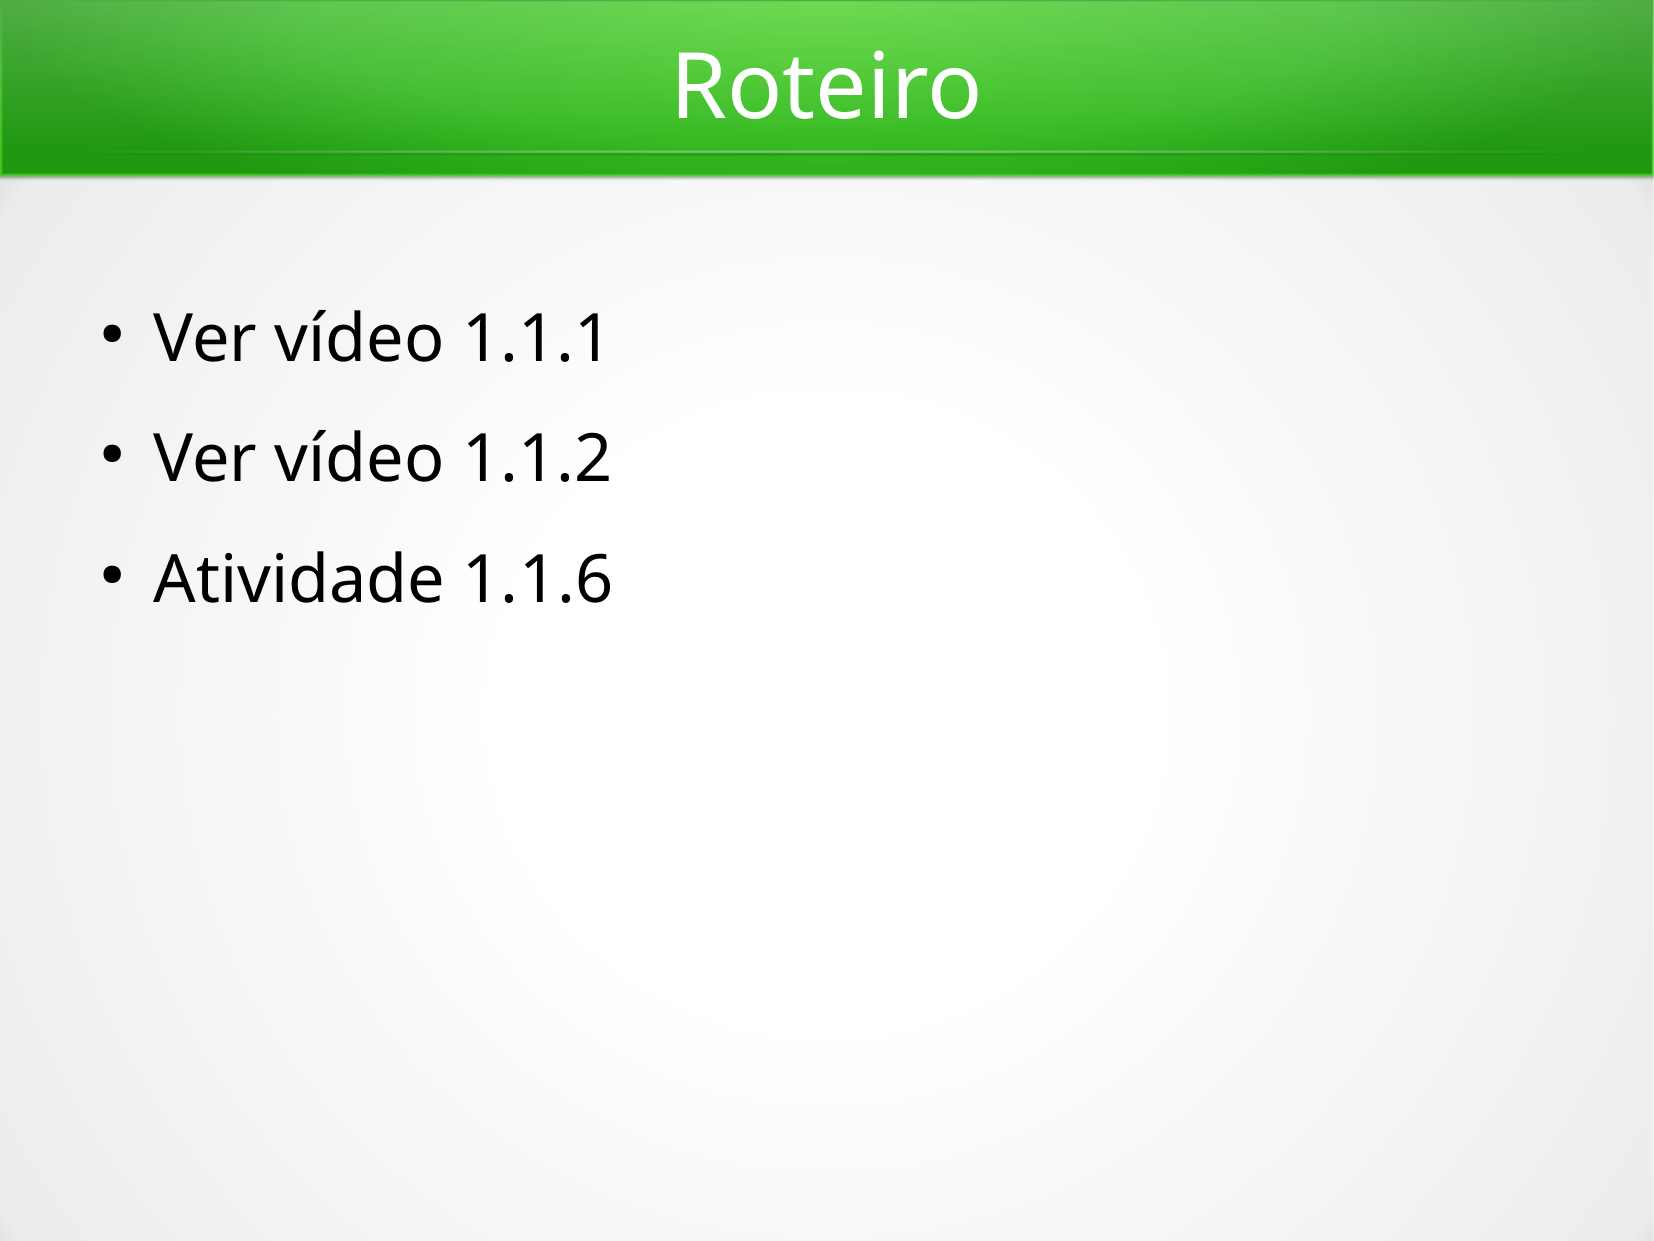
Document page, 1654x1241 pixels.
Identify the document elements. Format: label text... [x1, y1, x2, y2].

list Ver vídeo 1.1.1 Ver vídeo 1.1.2 Atividade 1.1.6 [82, 290, 1571, 1010]
picture [0, 0, 1654, 1241]
title Roteiro [82, 11, 1571, 154]
